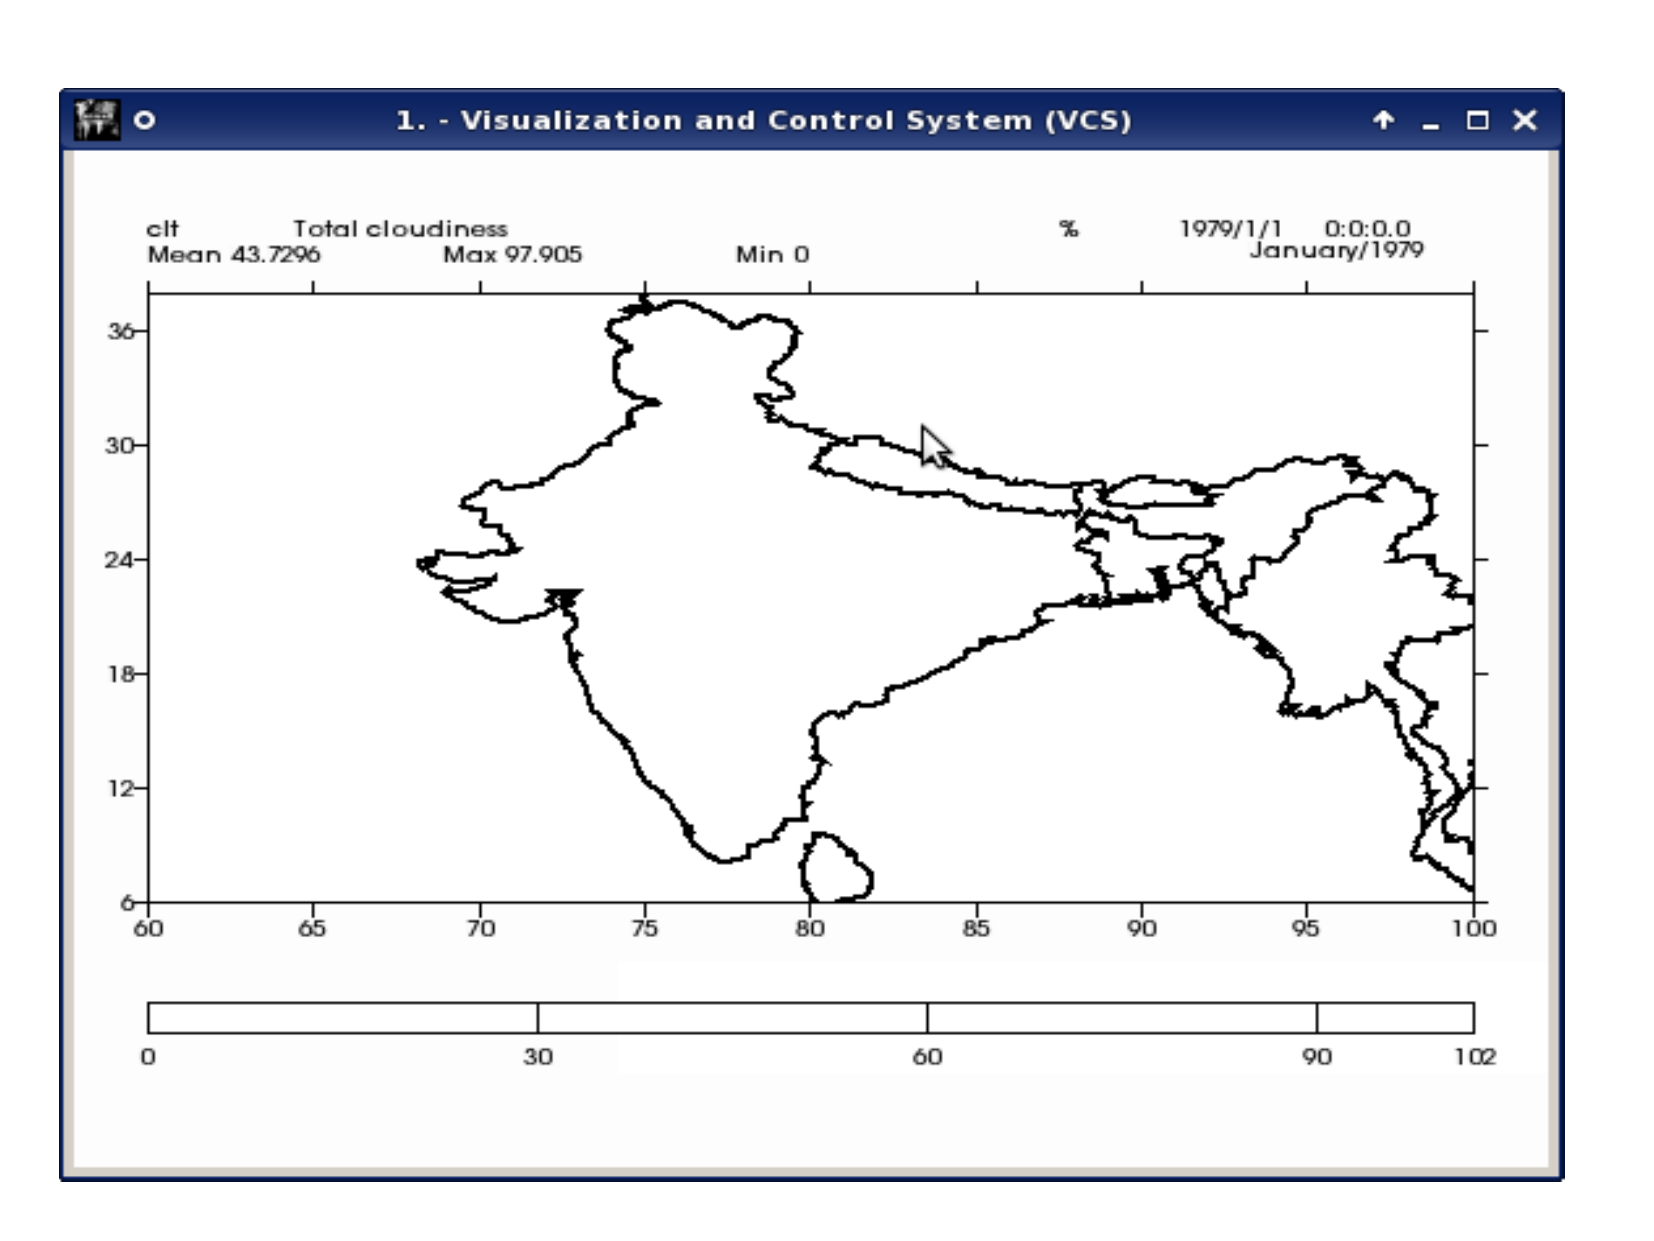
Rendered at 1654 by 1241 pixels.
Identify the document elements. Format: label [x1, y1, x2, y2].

picture [59, 88, 1565, 1182]
